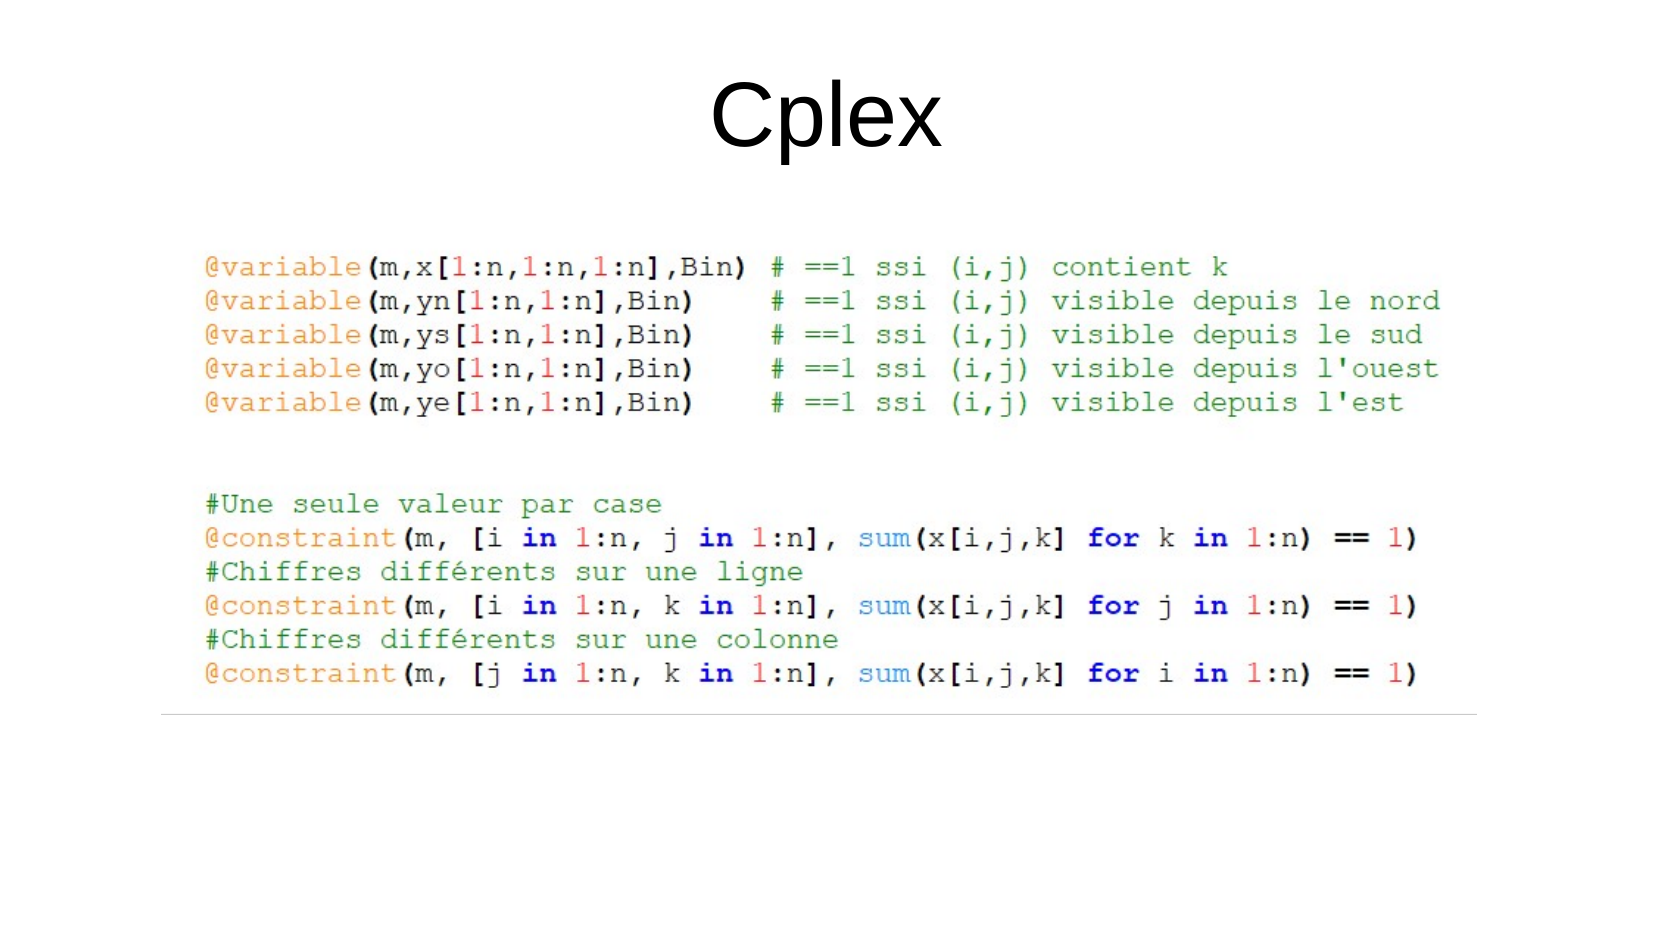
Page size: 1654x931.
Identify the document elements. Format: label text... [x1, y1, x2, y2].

picture [161, 230, 1477, 931]
title Cplex [82, 37, 1571, 193]
